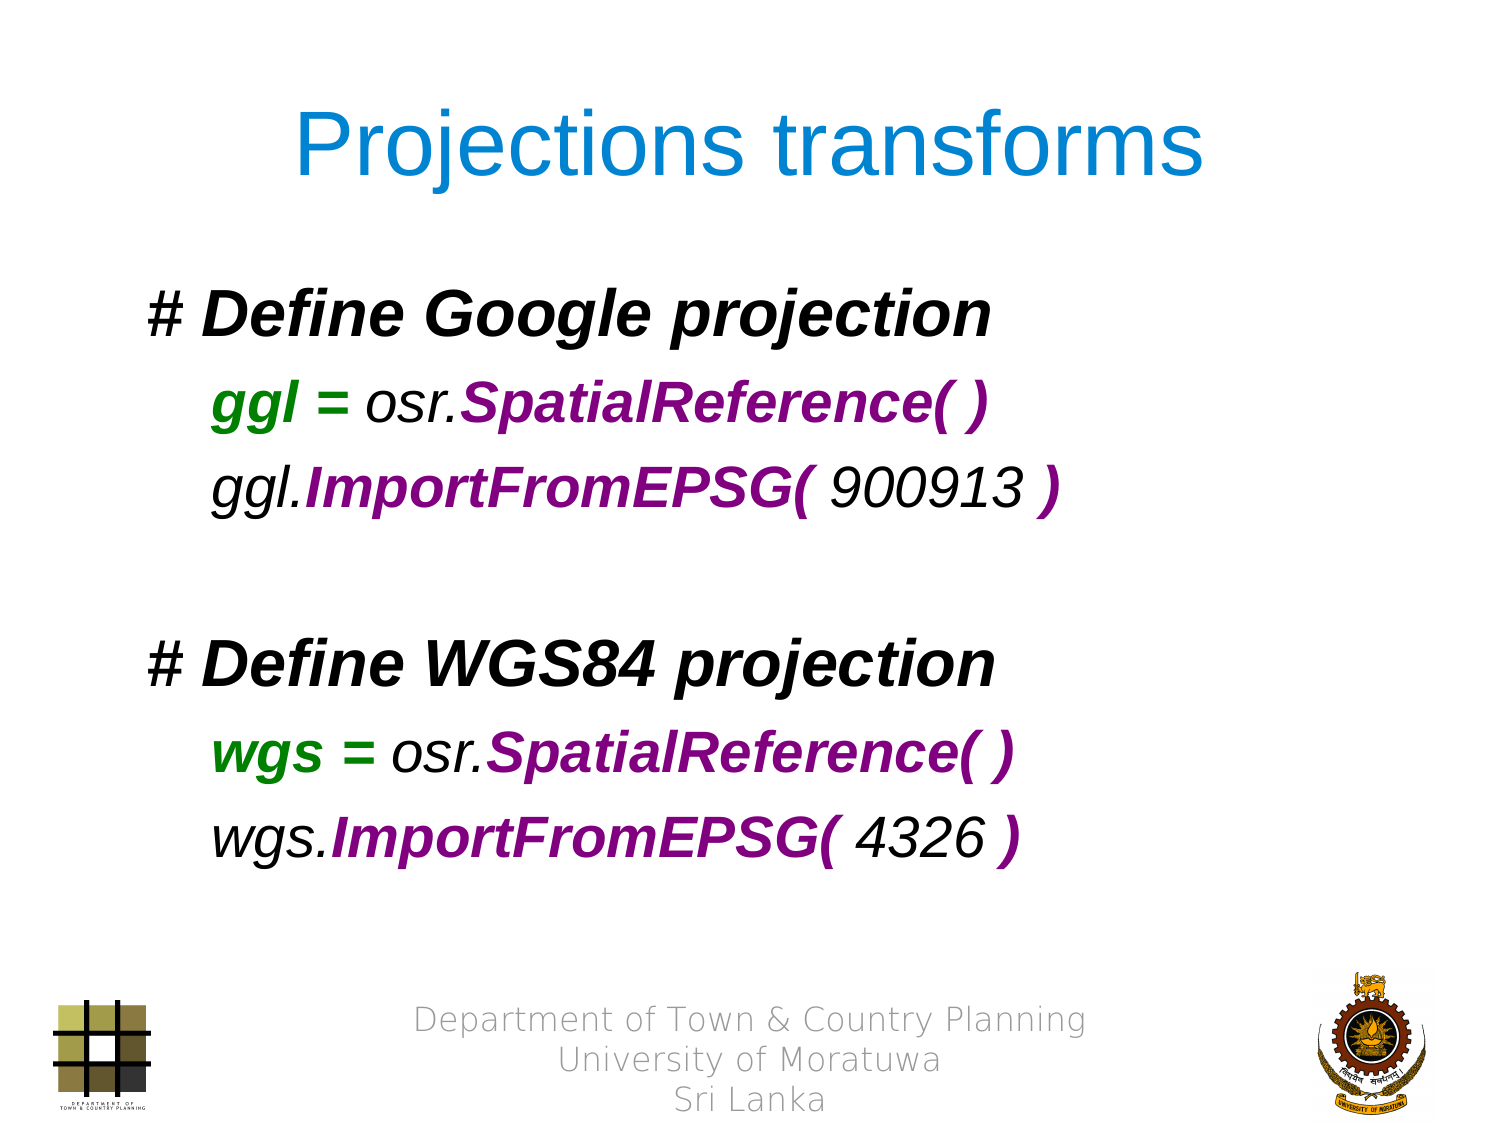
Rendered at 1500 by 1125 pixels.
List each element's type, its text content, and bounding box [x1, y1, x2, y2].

picture [1312, 966, 1435, 1125]
list # Define Google projection ggl = osr.SpatialReference( ) ggl.ImportFromEPSG( 900913 ) # Define WGS84 projection wgs = osr.SpatialReference( ) wgs.ImportFromEPSG( 4326 ) [75, 262, 1426, 916]
picture [53, 1000, 151, 1110]
title Projections transforms [75, 45, 1426, 233]
